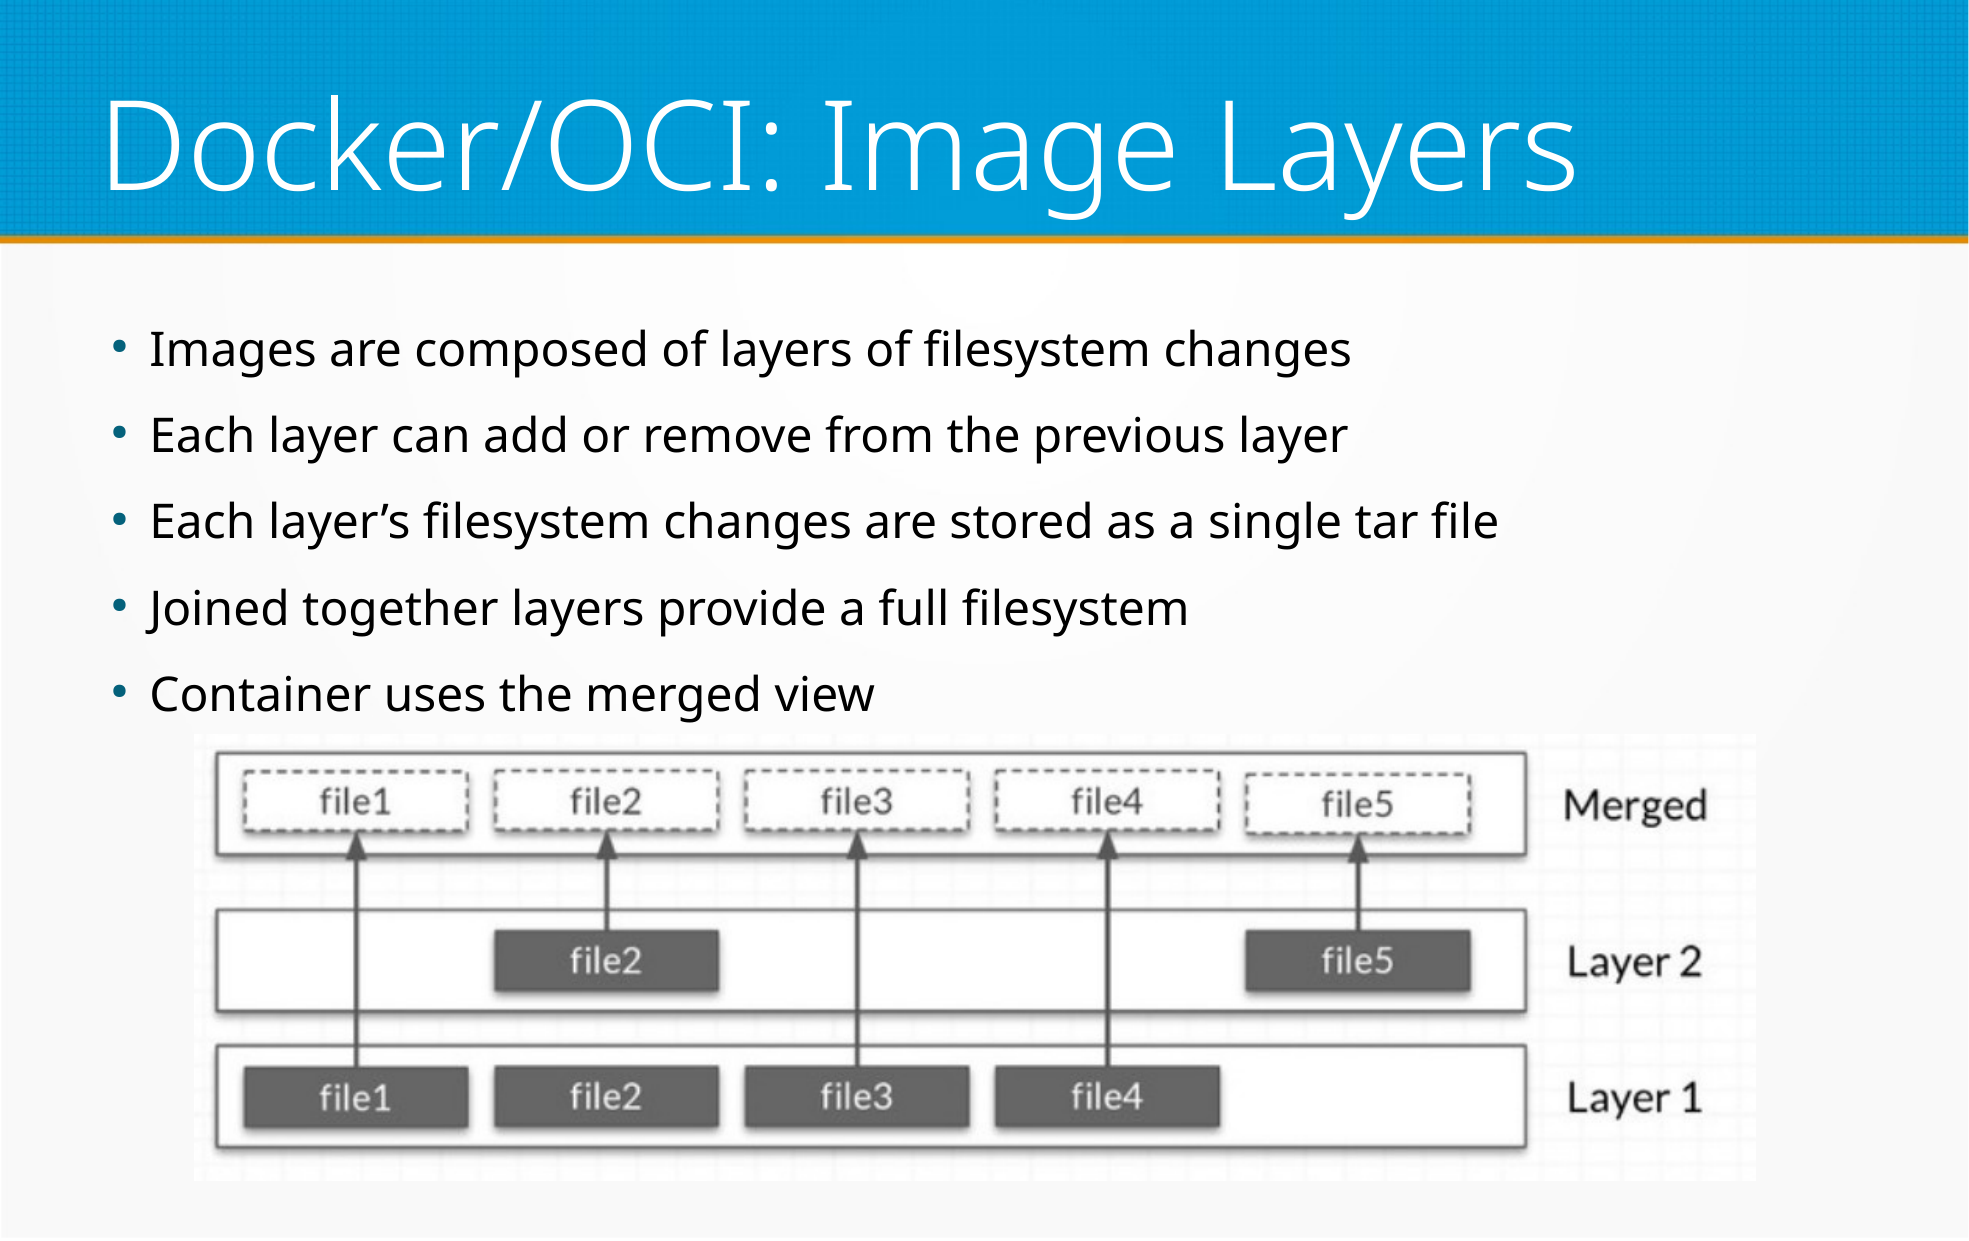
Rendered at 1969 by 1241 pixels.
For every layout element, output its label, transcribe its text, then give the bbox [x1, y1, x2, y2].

picture [0, 233, 1969, 1241]
title Docker/OCI: Image Layers [98, 19, 1870, 227]
list Images are composed of layers of filesystem changes Each layer can add or remove from the previous layer Each layer’s filesystem changes are stored as a single tar file Joined together layers provide a full filesystem Container uses the merged view [98, 315, 1861, 1081]
